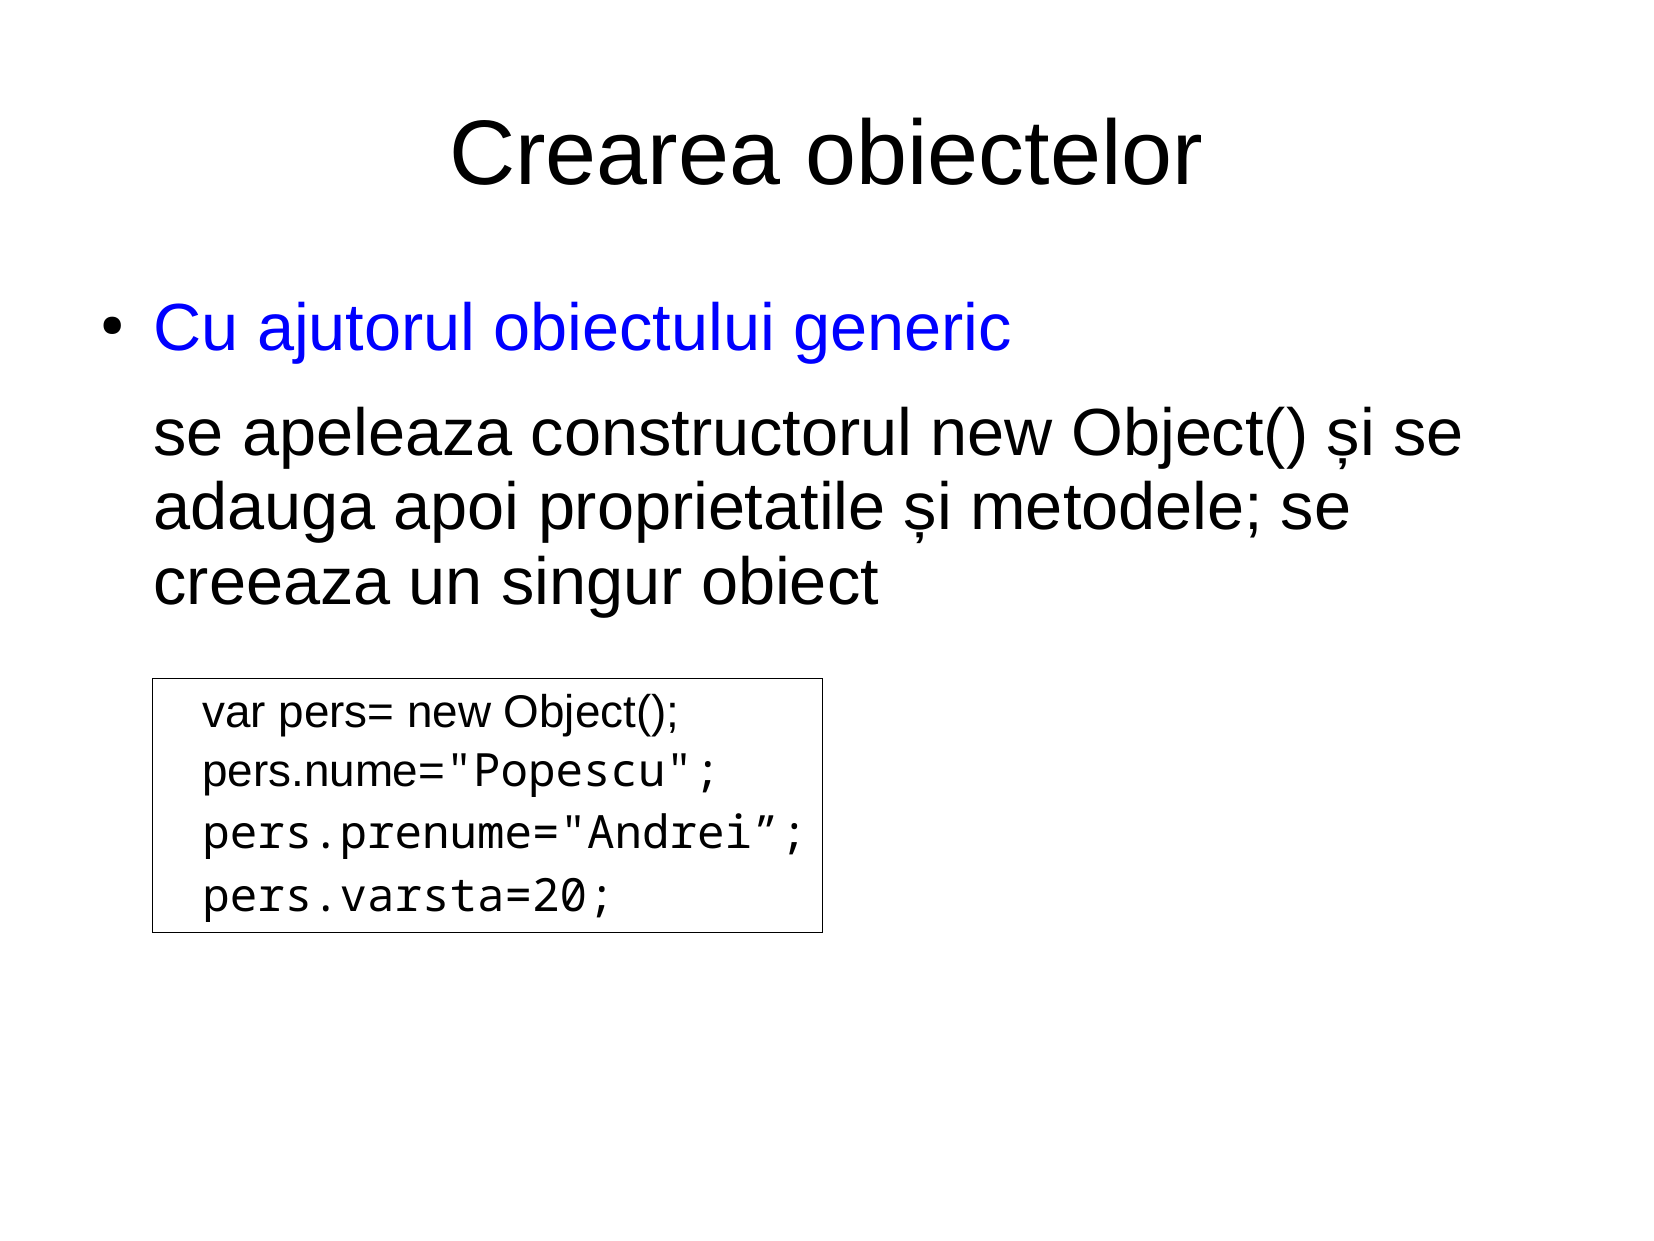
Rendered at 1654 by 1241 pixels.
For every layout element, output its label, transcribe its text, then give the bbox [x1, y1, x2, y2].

list Cu ajutorul obiectului generic se apeleaza constructorul new Object() și se adauga apoi proprietatile și metodele; se creeaza un singur obiect [82, 290, 1571, 1010]
text_box var pers= new Object(); pers.nume="Popescu"; pers.prenume="Andrei”; pers.varsta=20; [152, 678, 823, 905]
title Crearea obiectelor [82, 49, 1571, 257]
